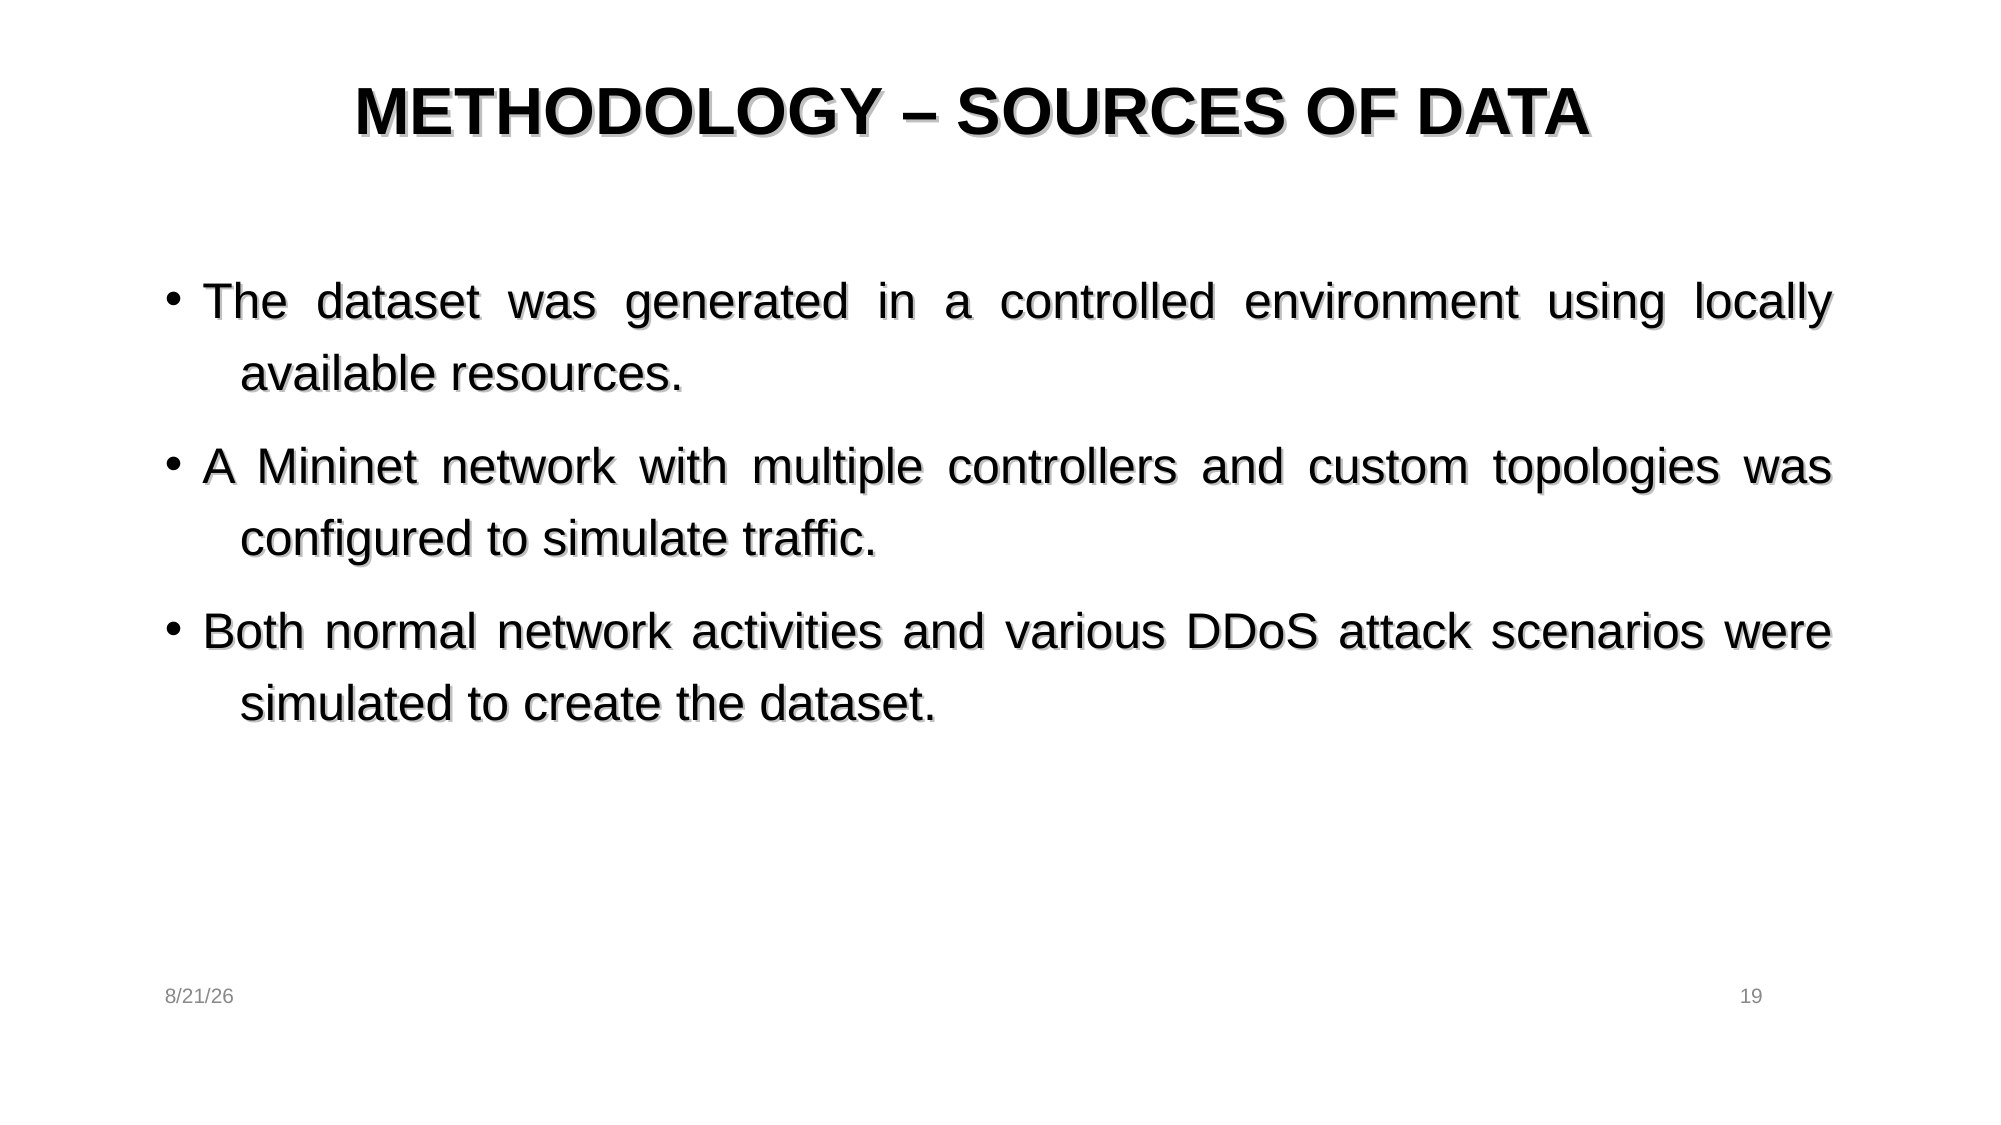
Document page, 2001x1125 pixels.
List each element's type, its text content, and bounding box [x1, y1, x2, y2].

list The dataset was generated in a controlled environment using locally available resources. A Mininet network with multiple controllers and custom topologies was configured to simulate traffic. Both normal network activities and various DDoS attack scenarios were simulated to create the dataset. [149, 249, 1849, 951]
slide_number December 27, 2024 [149, 965, 600, 1025]
slide_number 19 [1724, 965, 1849, 1025]
title Methodology – sources of data [124, 38, 1823, 188]
